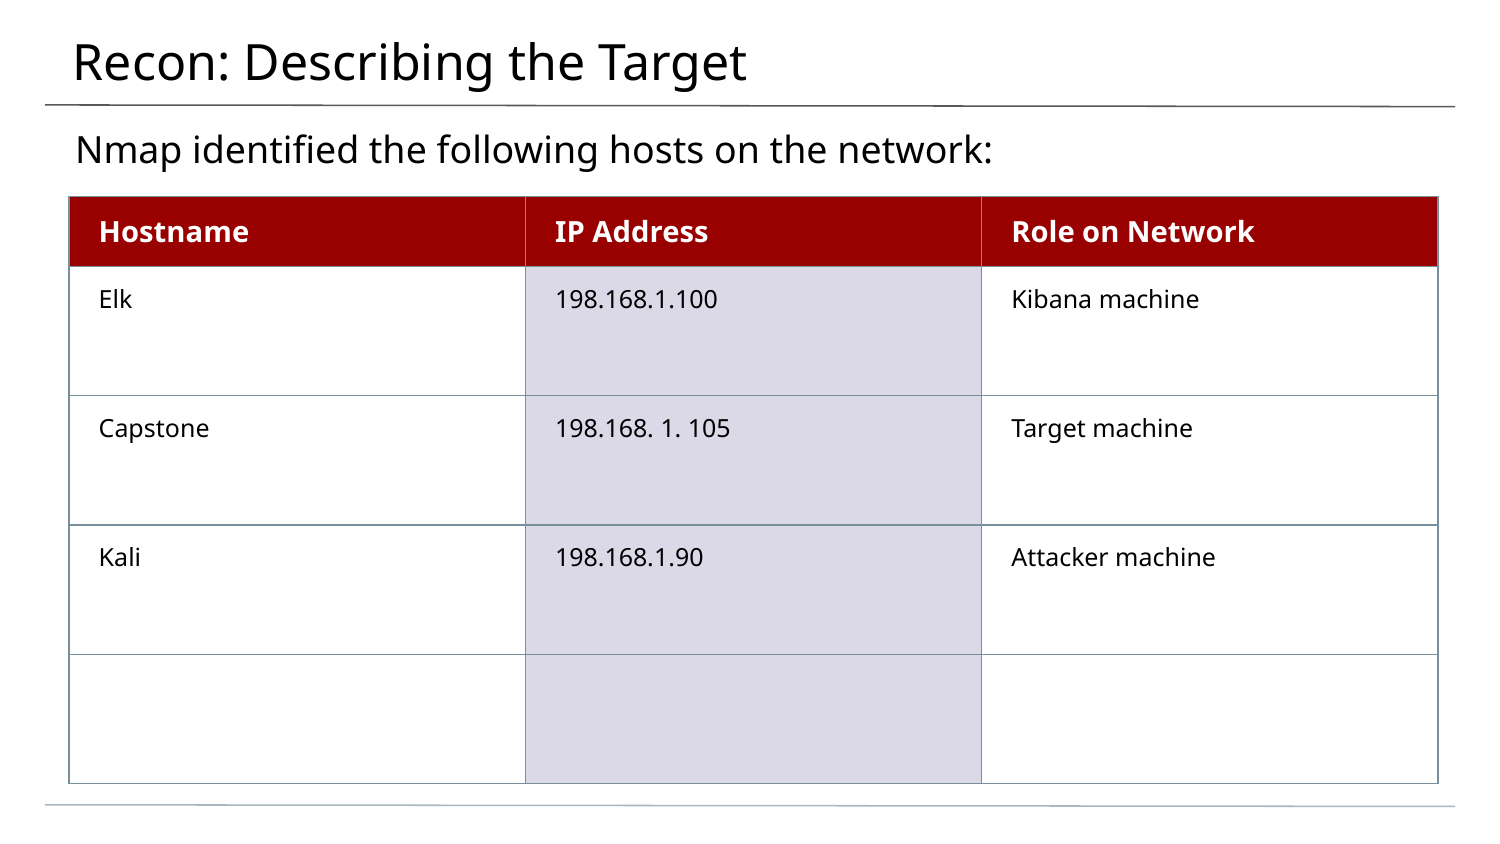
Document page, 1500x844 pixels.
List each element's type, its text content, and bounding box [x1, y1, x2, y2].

table_cell 198.168. 1. 105 [526, 396, 981, 524]
table_cell Target machine [982, 396, 1437, 524]
table_cell [526, 655, 981, 783]
subtitle Nmap identified the following hosts on the network: [0, 110, 1500, 171]
table_cell [70, 655, 525, 783]
title Recon: Describing the Target [0, 0, 1500, 88]
table_cell [982, 655, 1437, 783]
table_header IP Address [526, 197, 981, 266]
table_header Role on Network [982, 197, 1437, 266]
table_cell Attacker machine [982, 526, 1437, 654]
table_cell 198.168.1.90 [526, 526, 981, 654]
table_cell Kali [70, 526, 525, 654]
table_cell 198.168.1.100 [526, 267, 981, 395]
table_cell Kibana machine [982, 267, 1437, 395]
table_cell Capstone [70, 396, 525, 524]
table_header Hostname [70, 197, 525, 266]
table_cell Elk [70, 267, 525, 395]
